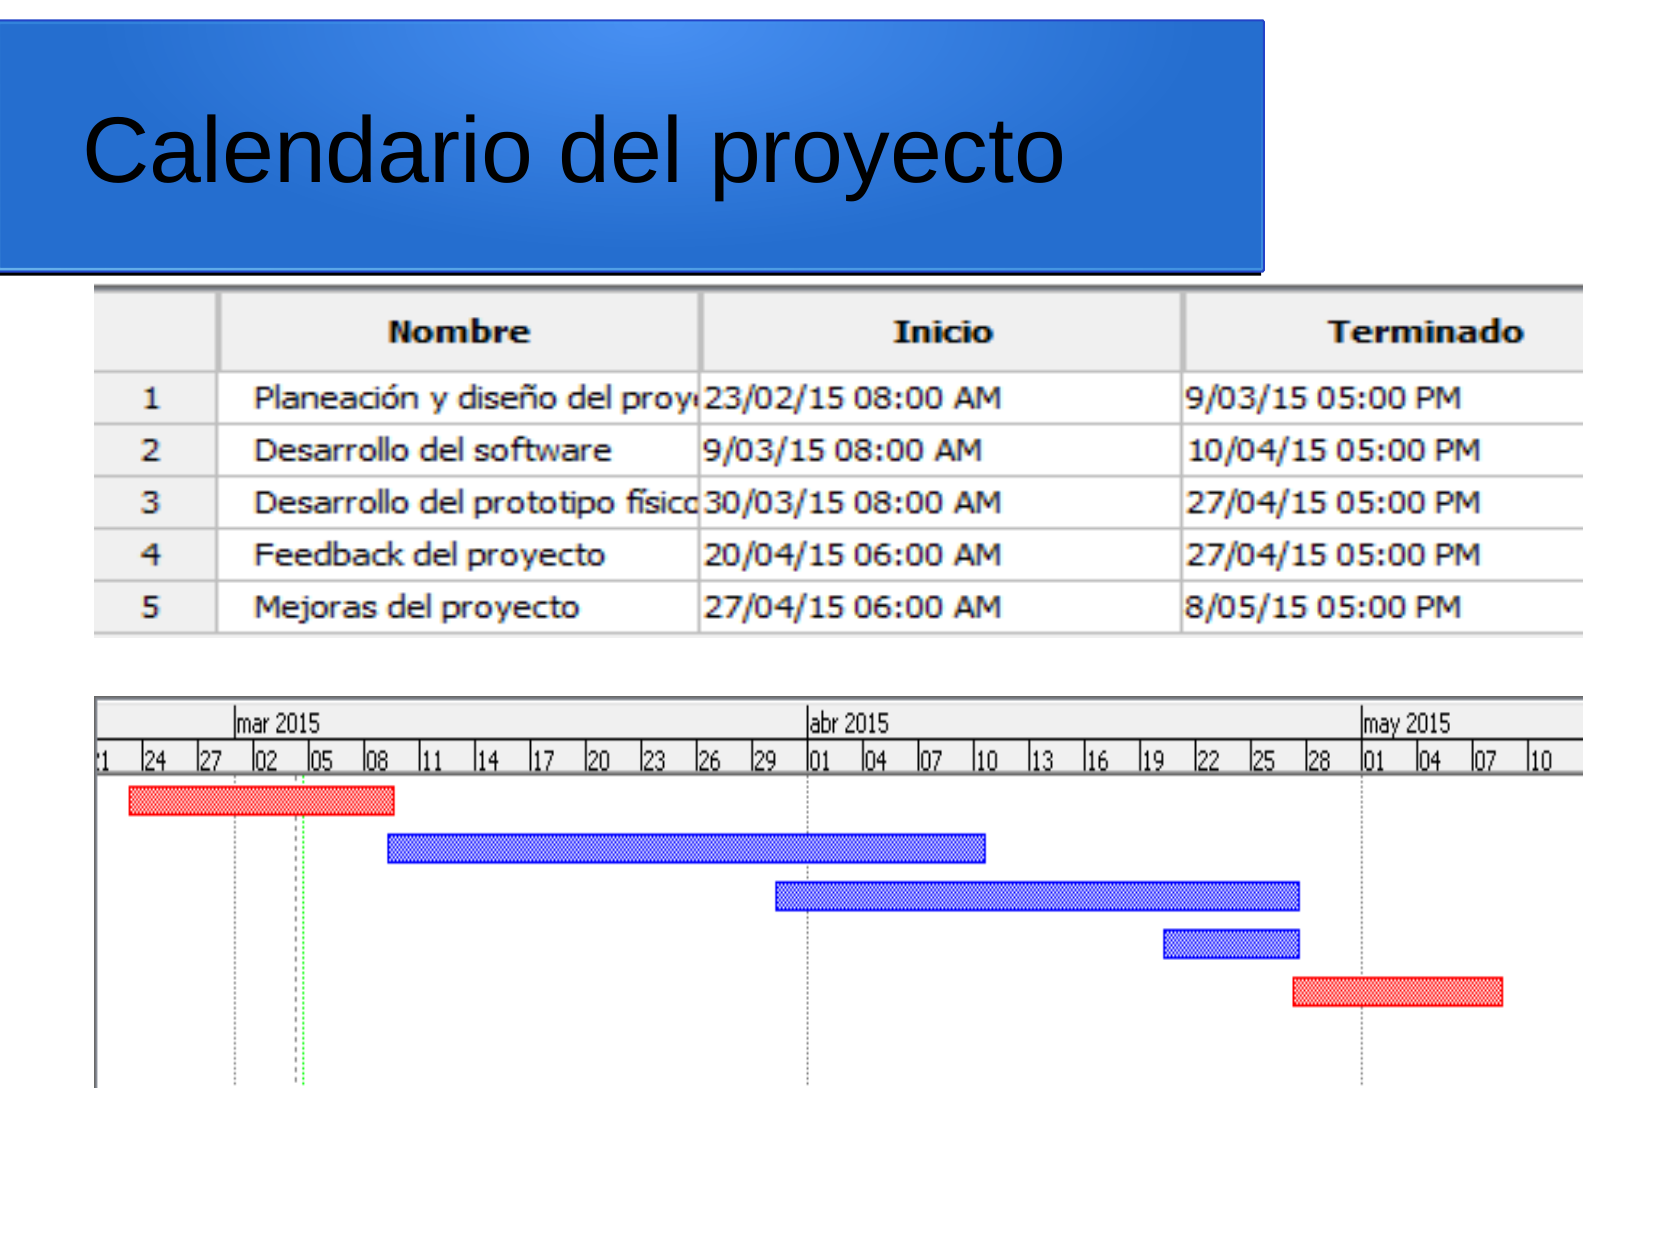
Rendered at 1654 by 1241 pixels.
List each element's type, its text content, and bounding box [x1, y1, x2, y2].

title Calendario del proyecto [82, 47, 1235, 252]
picture [94, 696, 1583, 1088]
picture [94, 283, 1583, 638]
